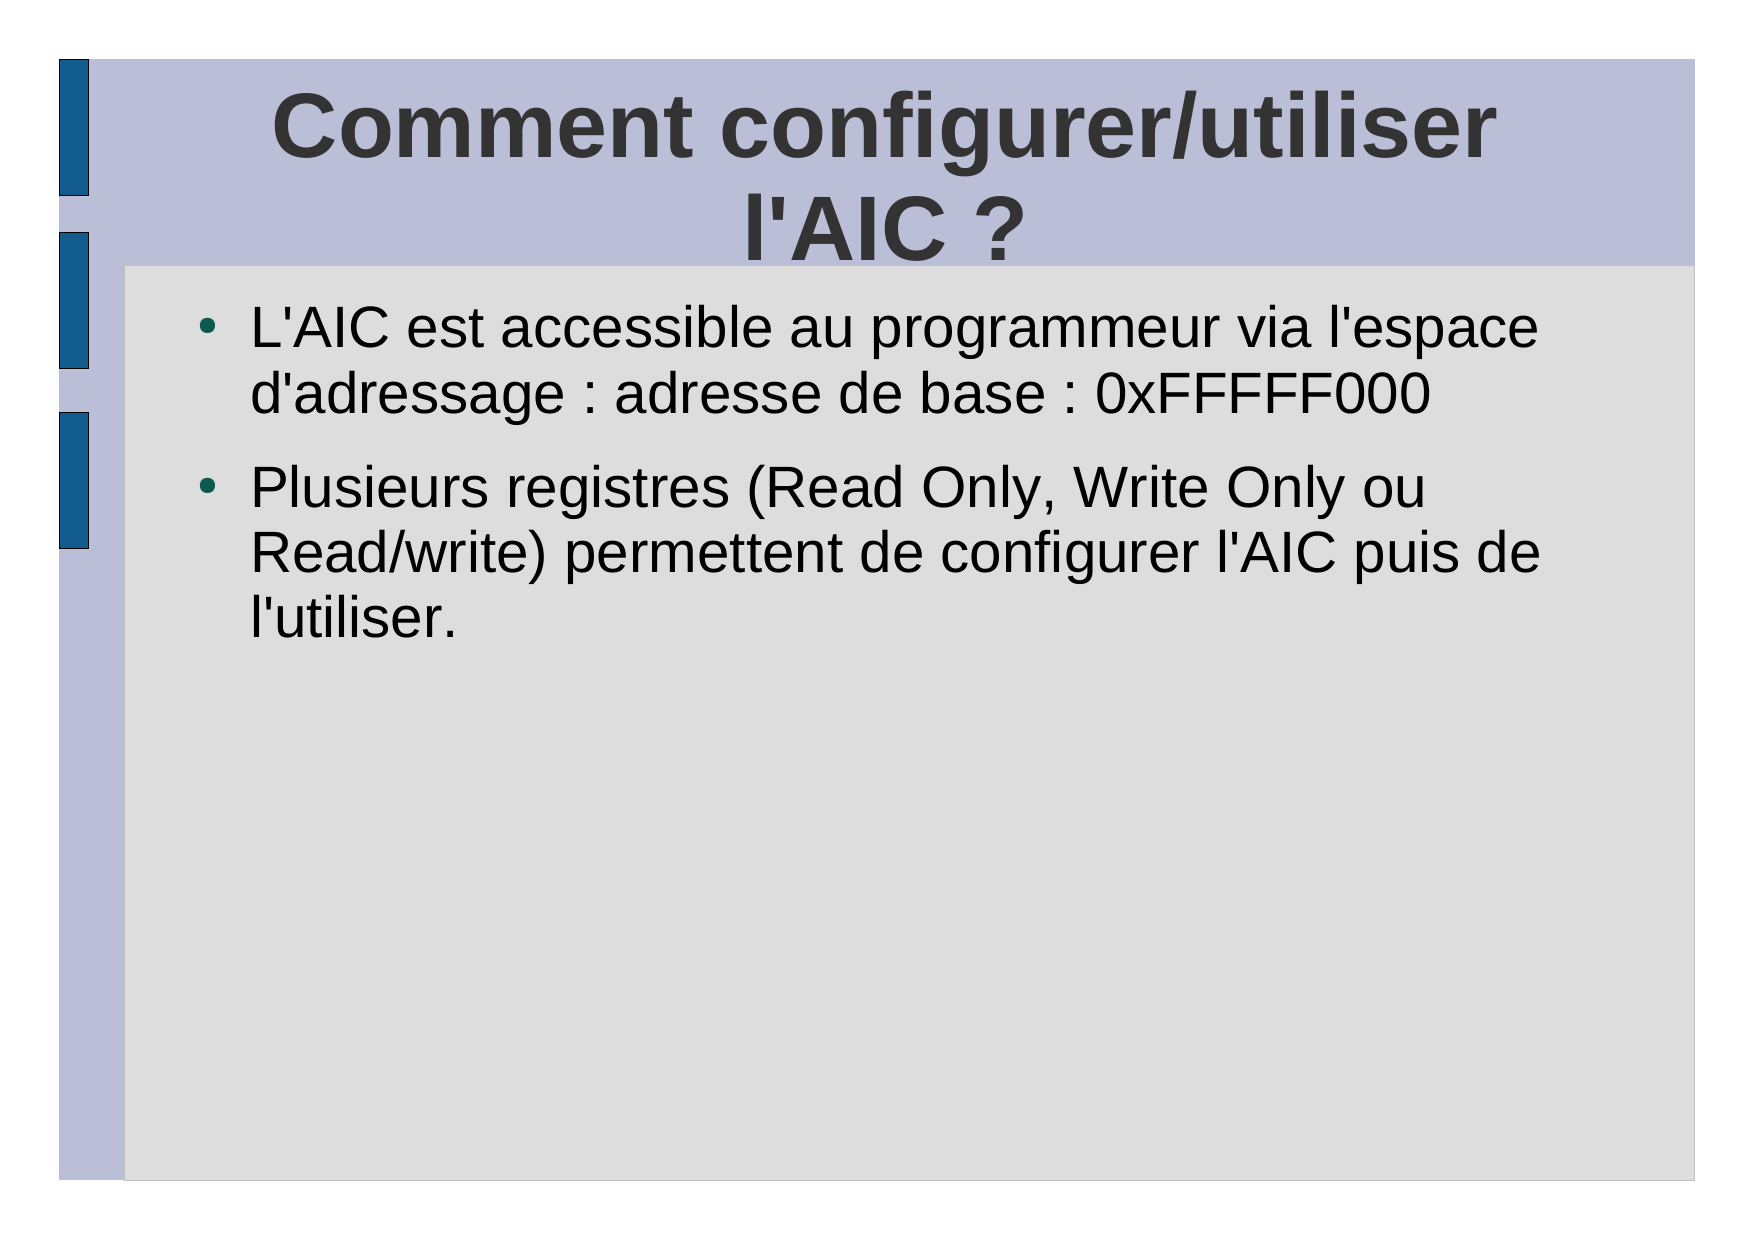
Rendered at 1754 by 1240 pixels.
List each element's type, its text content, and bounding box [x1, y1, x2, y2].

title Comment configurer/utiliser l'AIC ? [118, 74, 1654, 280]
list L'AIC est accessible au programmeur via l'espace d'adressage : adresse de base : 0xFFFFF000 Plusieurs registres (Read Only, Write Only ou Read/write) permettent de configurer l'AIC puis de l'utiliser. [179, 295, 1577, 1093]
